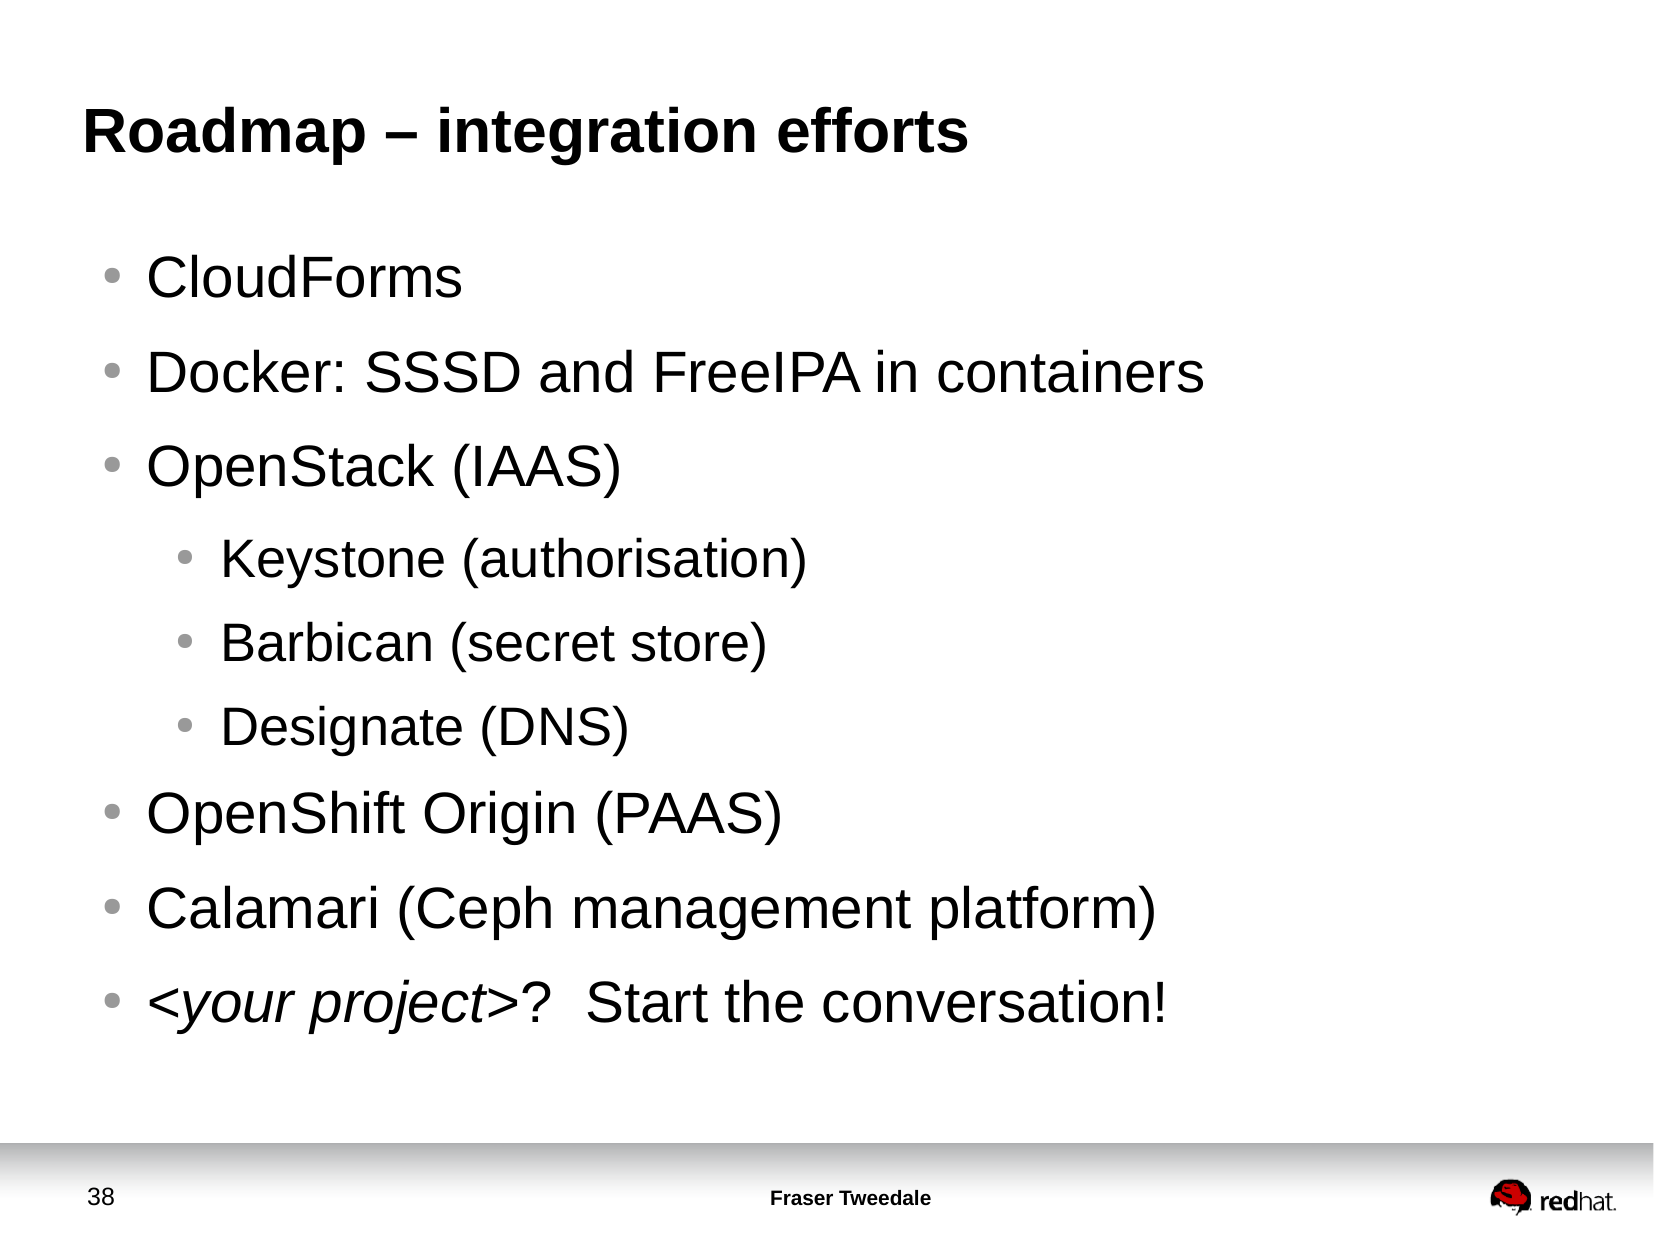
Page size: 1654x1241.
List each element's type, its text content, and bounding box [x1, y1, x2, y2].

list CloudForms Docker: SSSD and FreeIPA in containers OpenStack (IAAS) Keystone (authorisation) Barbican (secret store) Designate (DNS) OpenShift Origin (PAAS) Calamari (Ceph management platform) <your project>? Start the conversation! [86, 244, 1576, 1039]
picture [0, 1143, 1654, 1241]
title Roadmap – integration efforts [82, 37, 1571, 226]
